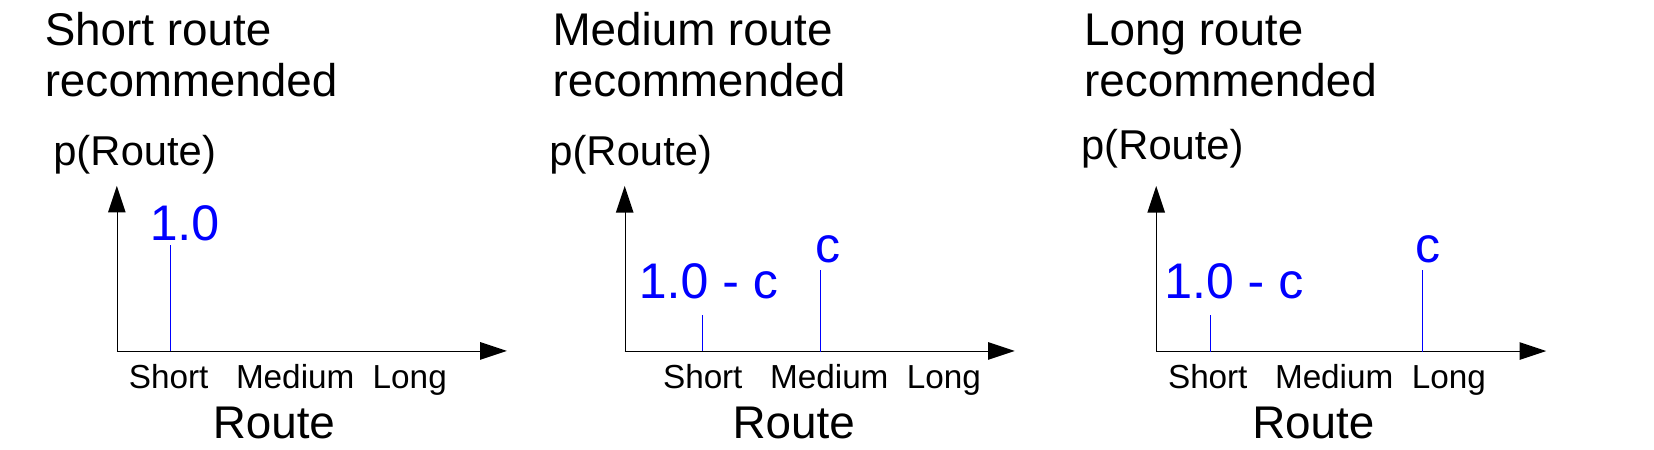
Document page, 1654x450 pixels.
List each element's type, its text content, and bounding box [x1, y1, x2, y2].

text_box Route [198, 390, 406, 450]
text_box Short route recommended [30, 0, 439, 137]
text_box 1.0 - c [624, 246, 811, 388]
text_box c [720, 210, 886, 351]
text_box p(Route) [1066, 114, 1321, 232]
text_box c [1320, 210, 1486, 352]
text_box Route [717, 390, 912, 450]
text_box Route [1237, 390, 1441, 450]
text_box Medium route recommended [537, 0, 947, 137]
text_box Long route recommended [1069, 0, 1478, 137]
text_box Short Medium Long [1153, 351, 1548, 450]
text_box p(Route) [38, 120, 297, 238]
text_box 1.0 - c [1149, 246, 1375, 388]
text_box p(Route) [534, 120, 811, 238]
text_box Short Medium Long [648, 351, 1042, 450]
text_box 1.0 [135, 187, 301, 329]
text_box Short Medium Long [114, 350, 508, 450]
